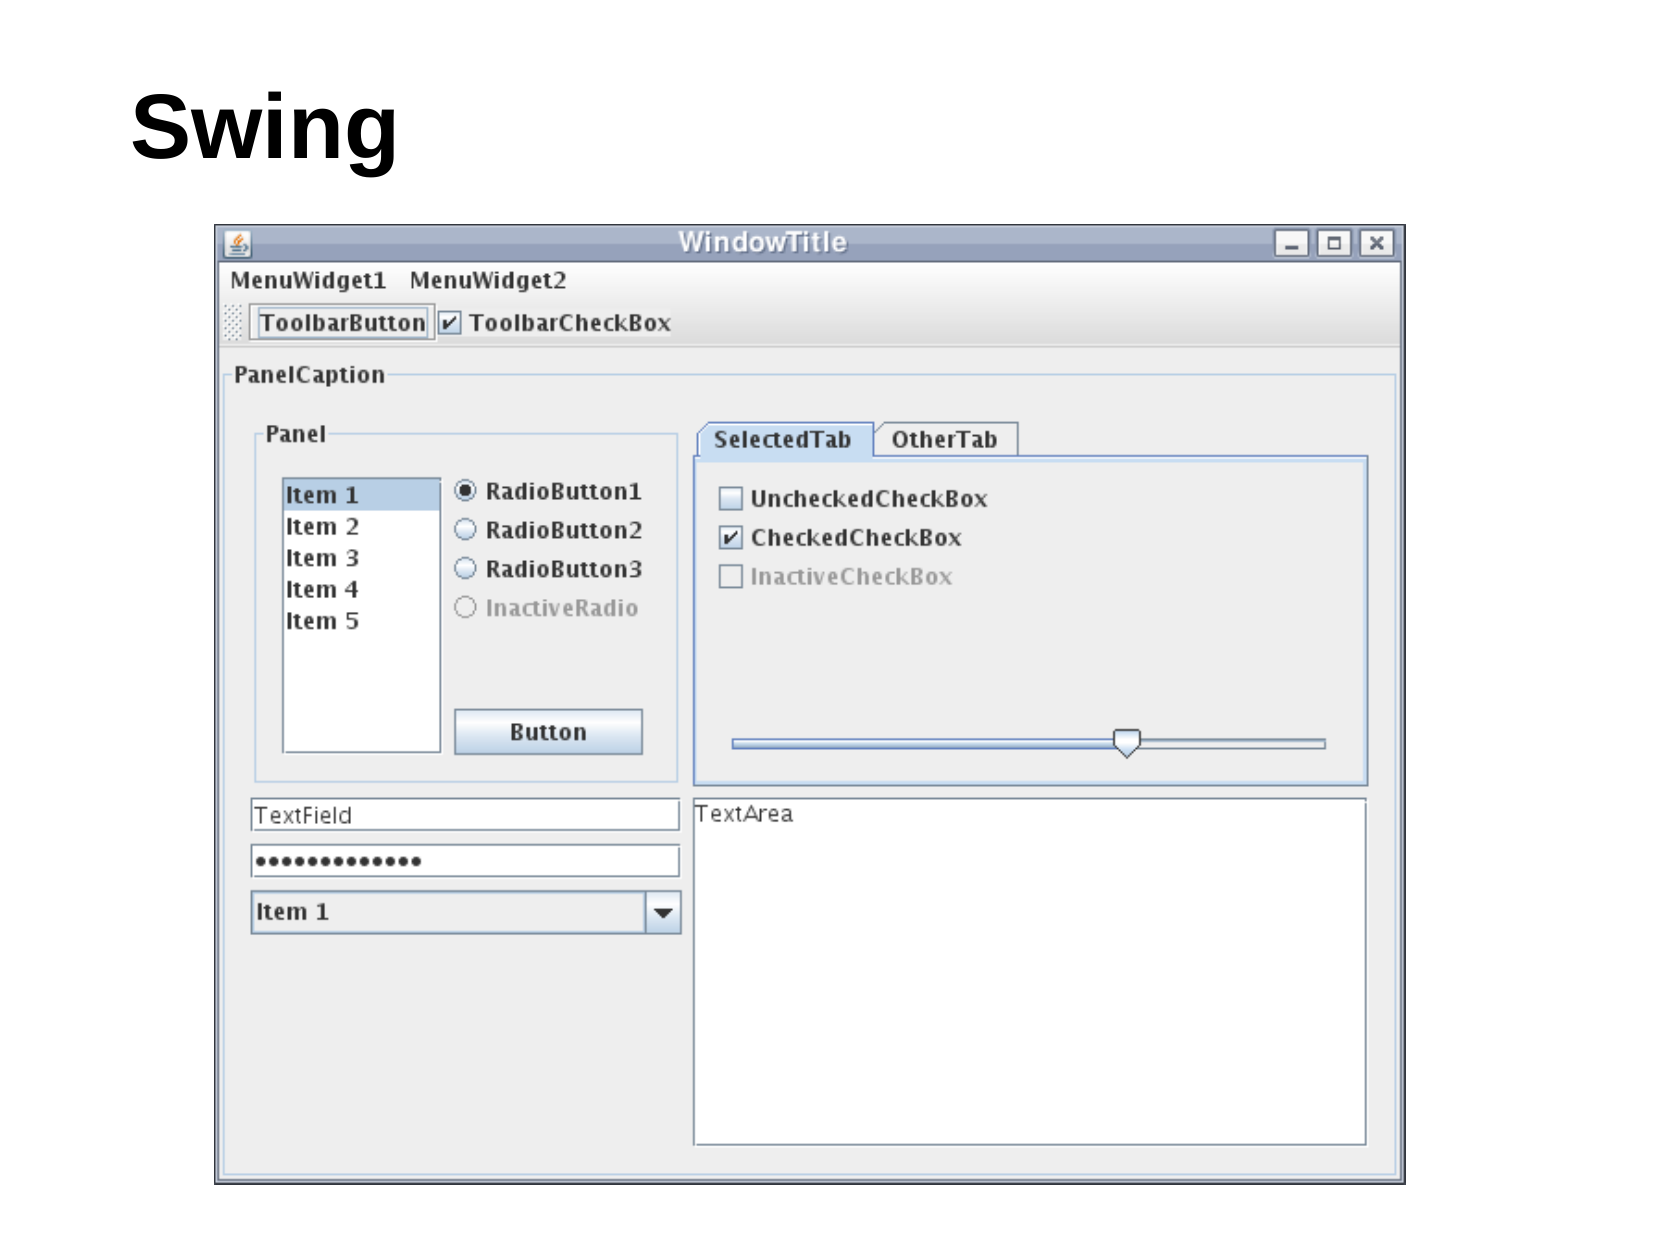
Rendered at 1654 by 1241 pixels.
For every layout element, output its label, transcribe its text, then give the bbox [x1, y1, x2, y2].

title Swing [82, 49, 1571, 196]
picture [214, 224, 1406, 1186]
